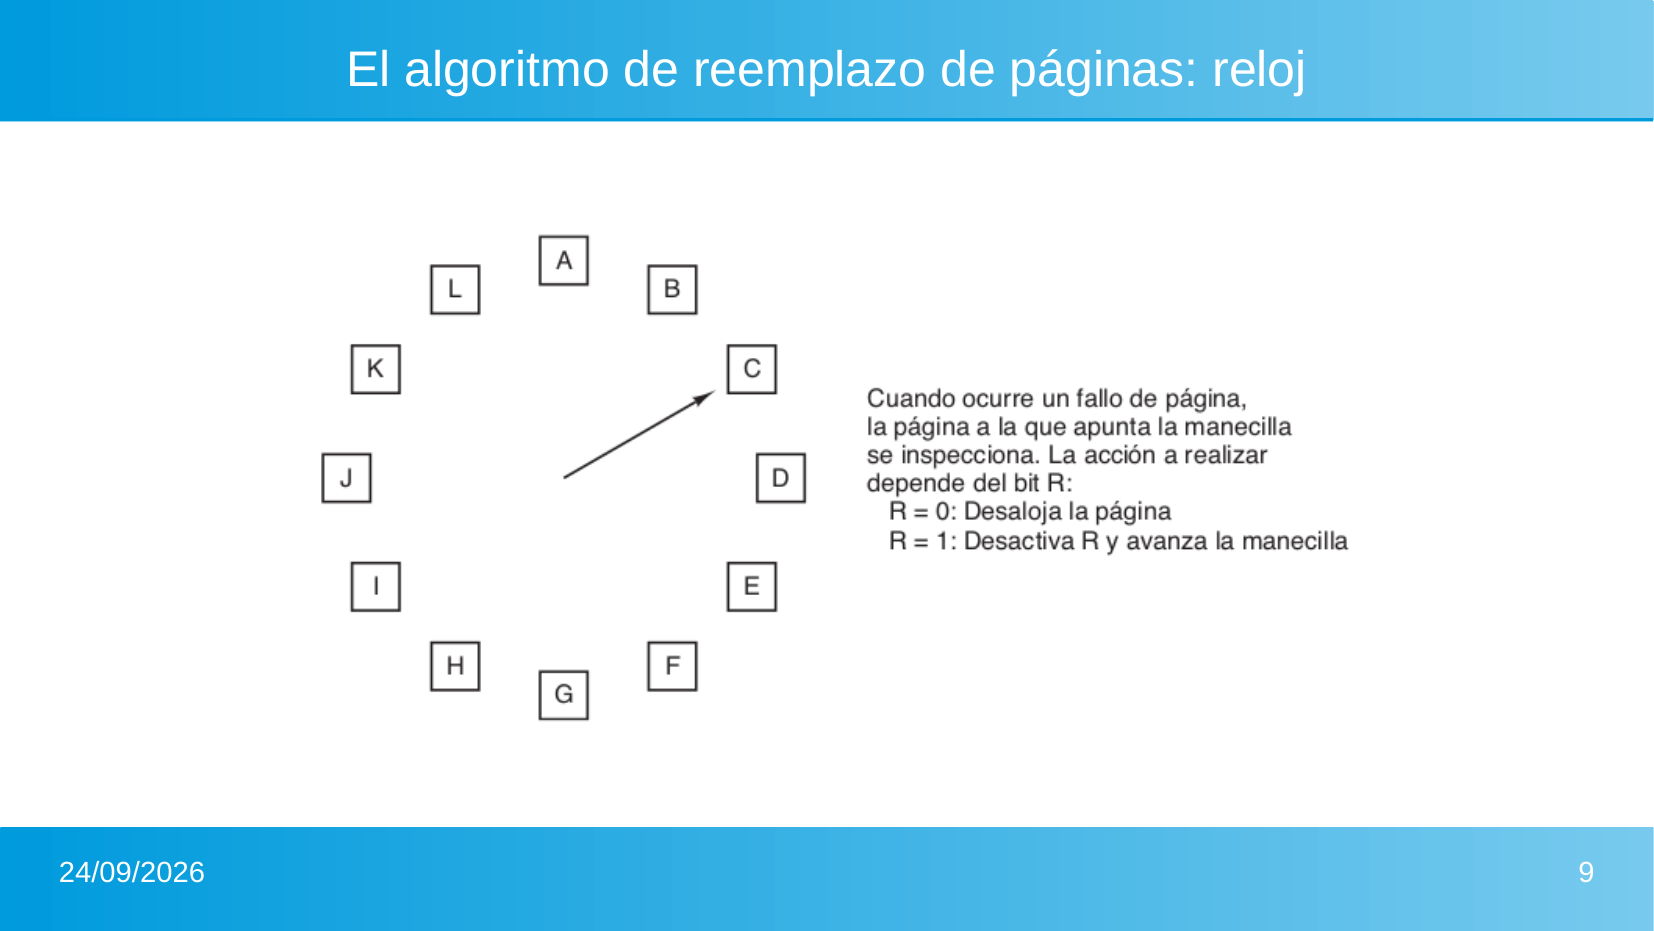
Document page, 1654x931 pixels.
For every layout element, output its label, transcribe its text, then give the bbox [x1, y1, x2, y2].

picture [295, 213, 1372, 739]
title El algoritmo de reemplazo de páginas: reloj [59, 29, 1595, 108]
